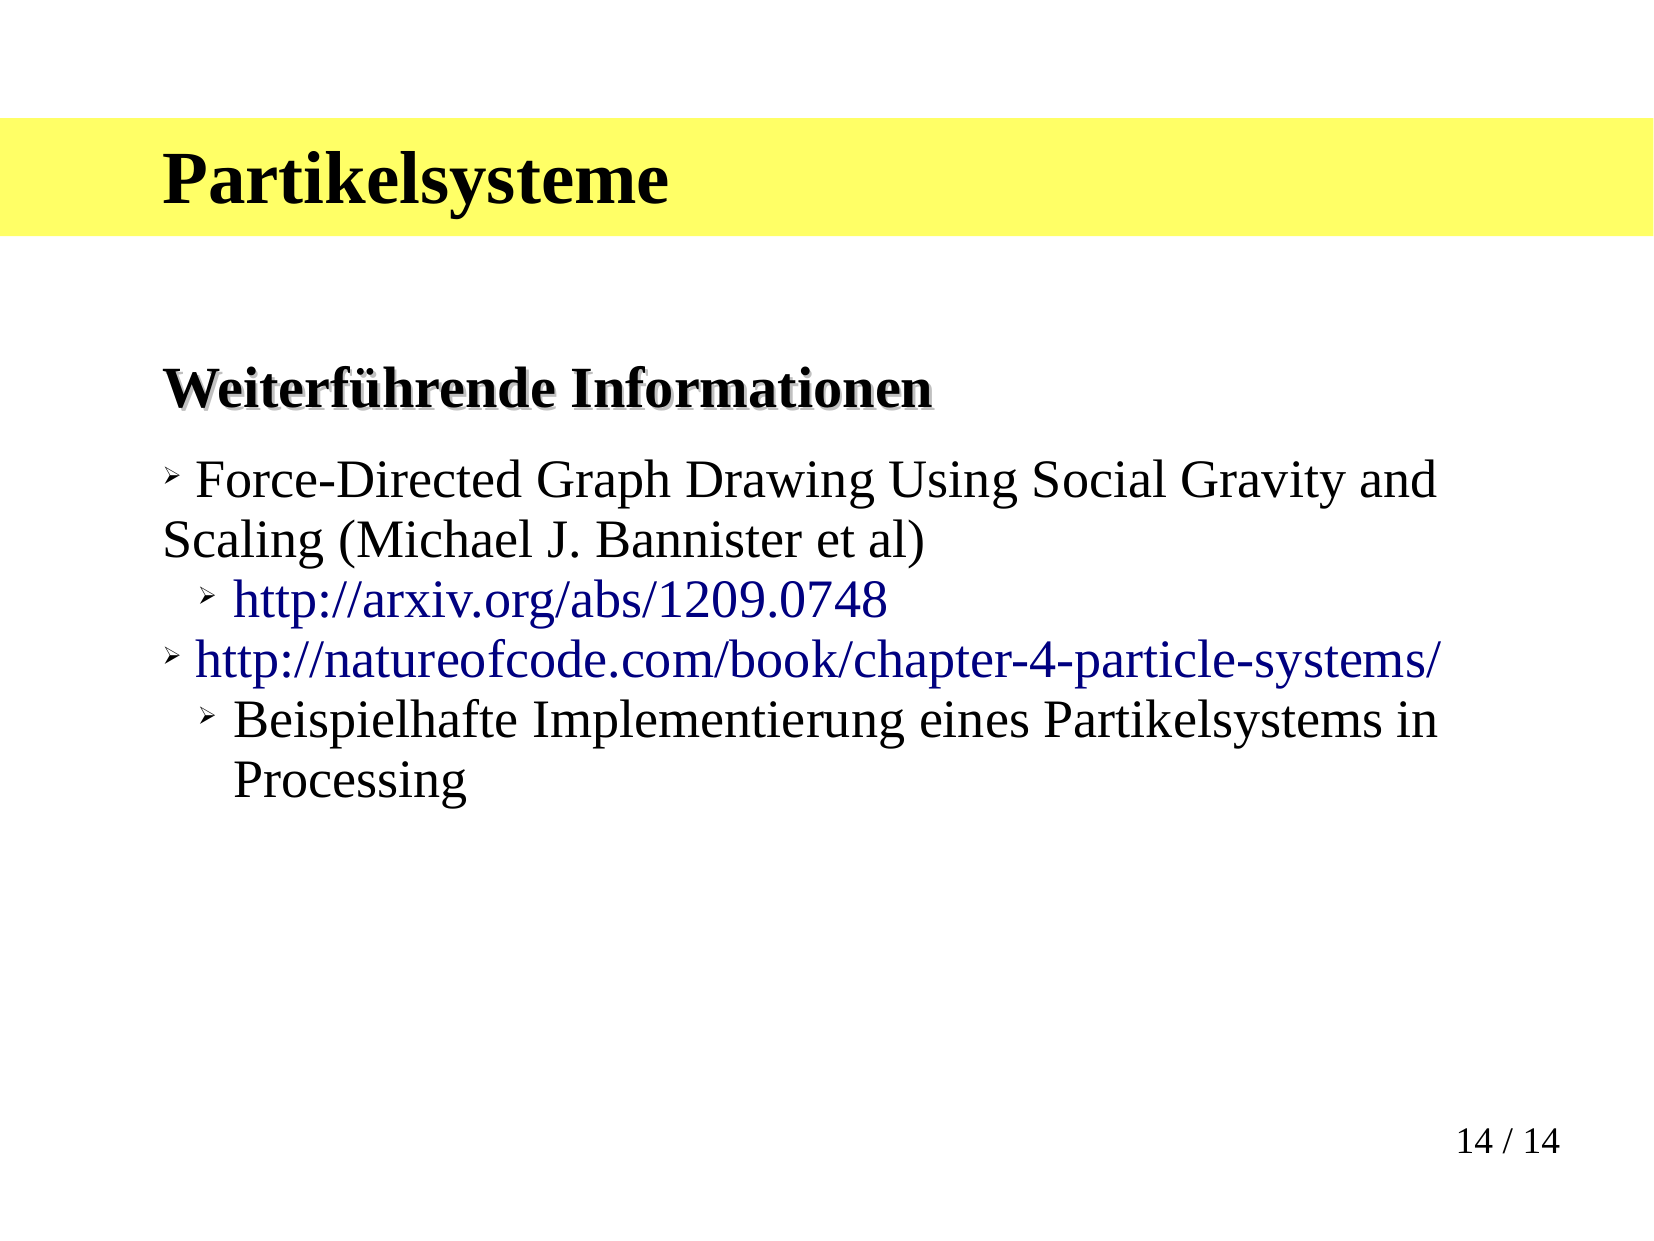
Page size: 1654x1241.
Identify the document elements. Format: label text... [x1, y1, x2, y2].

text_box Partikelsysteme [147, 129, 1087, 228]
text_box <number> / 14 [1440, 1112, 1589, 1211]
text_box [0, 118, 1654, 237]
text_box Force-Directed Graph Drawing Using Social Gravity and Scaling (Michael J. Bannister et al) http://arxiv.org/abs/1209.0748 http://natureofcode.com/book/chapter-4-particle-systems/ Beispielhafte Implementierung eines Partikelsystems in Processing [147, 441, 1565, 817]
text_box Weiterführende Informationen [147, 348, 1595, 428]
